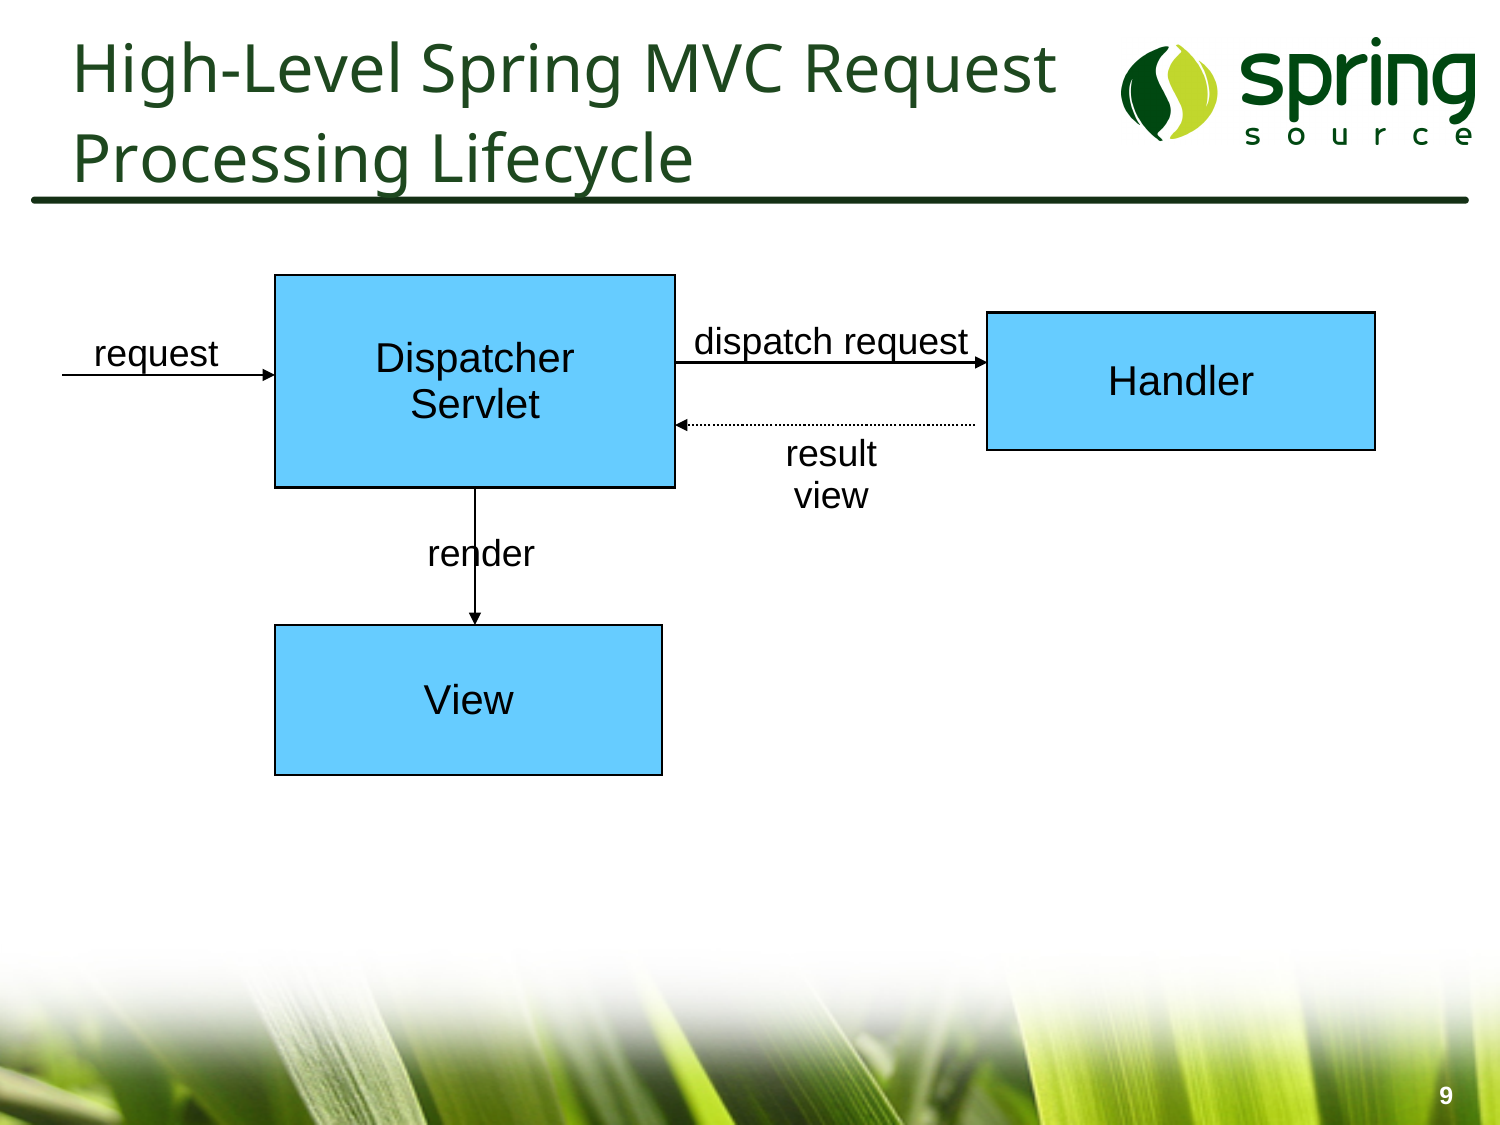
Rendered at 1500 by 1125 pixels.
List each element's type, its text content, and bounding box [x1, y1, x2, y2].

text_box render [262, 524, 700, 583]
text_box View [274, 624, 663, 775]
title High-Level Spring MVC Request Processing Lifecycle [56, 13, 1089, 191]
text_box dispatch request [662, 312, 1000, 370]
text_box Dispatcher Servlet [274, 275, 675, 488]
text_box Handler [987, 312, 1375, 451]
picture [0, 944, 1500, 1125]
text_box result view [750, 424, 913, 525]
picture [1121, 37, 1475, 145]
text_box request [0, 324, 313, 383]
